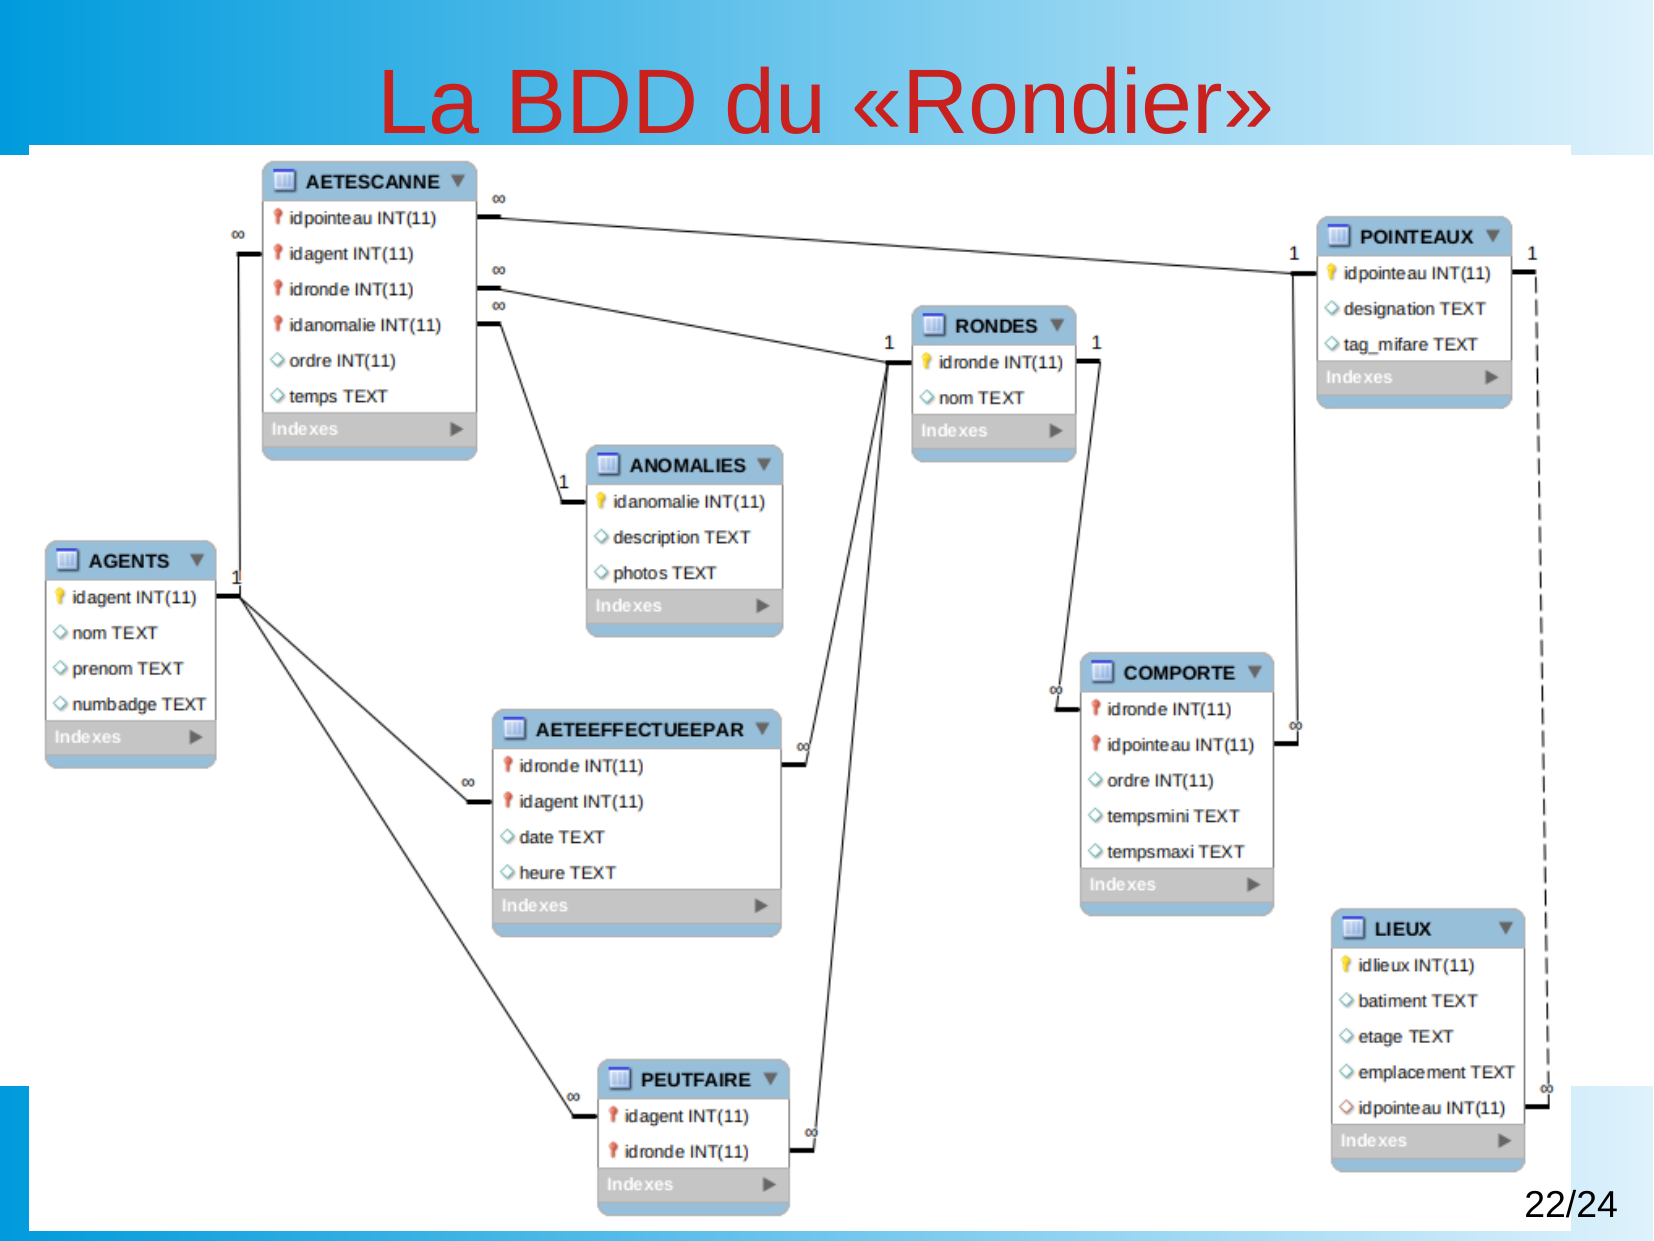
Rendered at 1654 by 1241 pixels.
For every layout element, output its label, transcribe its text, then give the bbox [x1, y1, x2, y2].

text_box <numéro>/24 [1509, 1175, 1654, 1241]
title La BDD du «Rondier» [82, 49, 1571, 155]
picture [29, 146, 1571, 1241]
